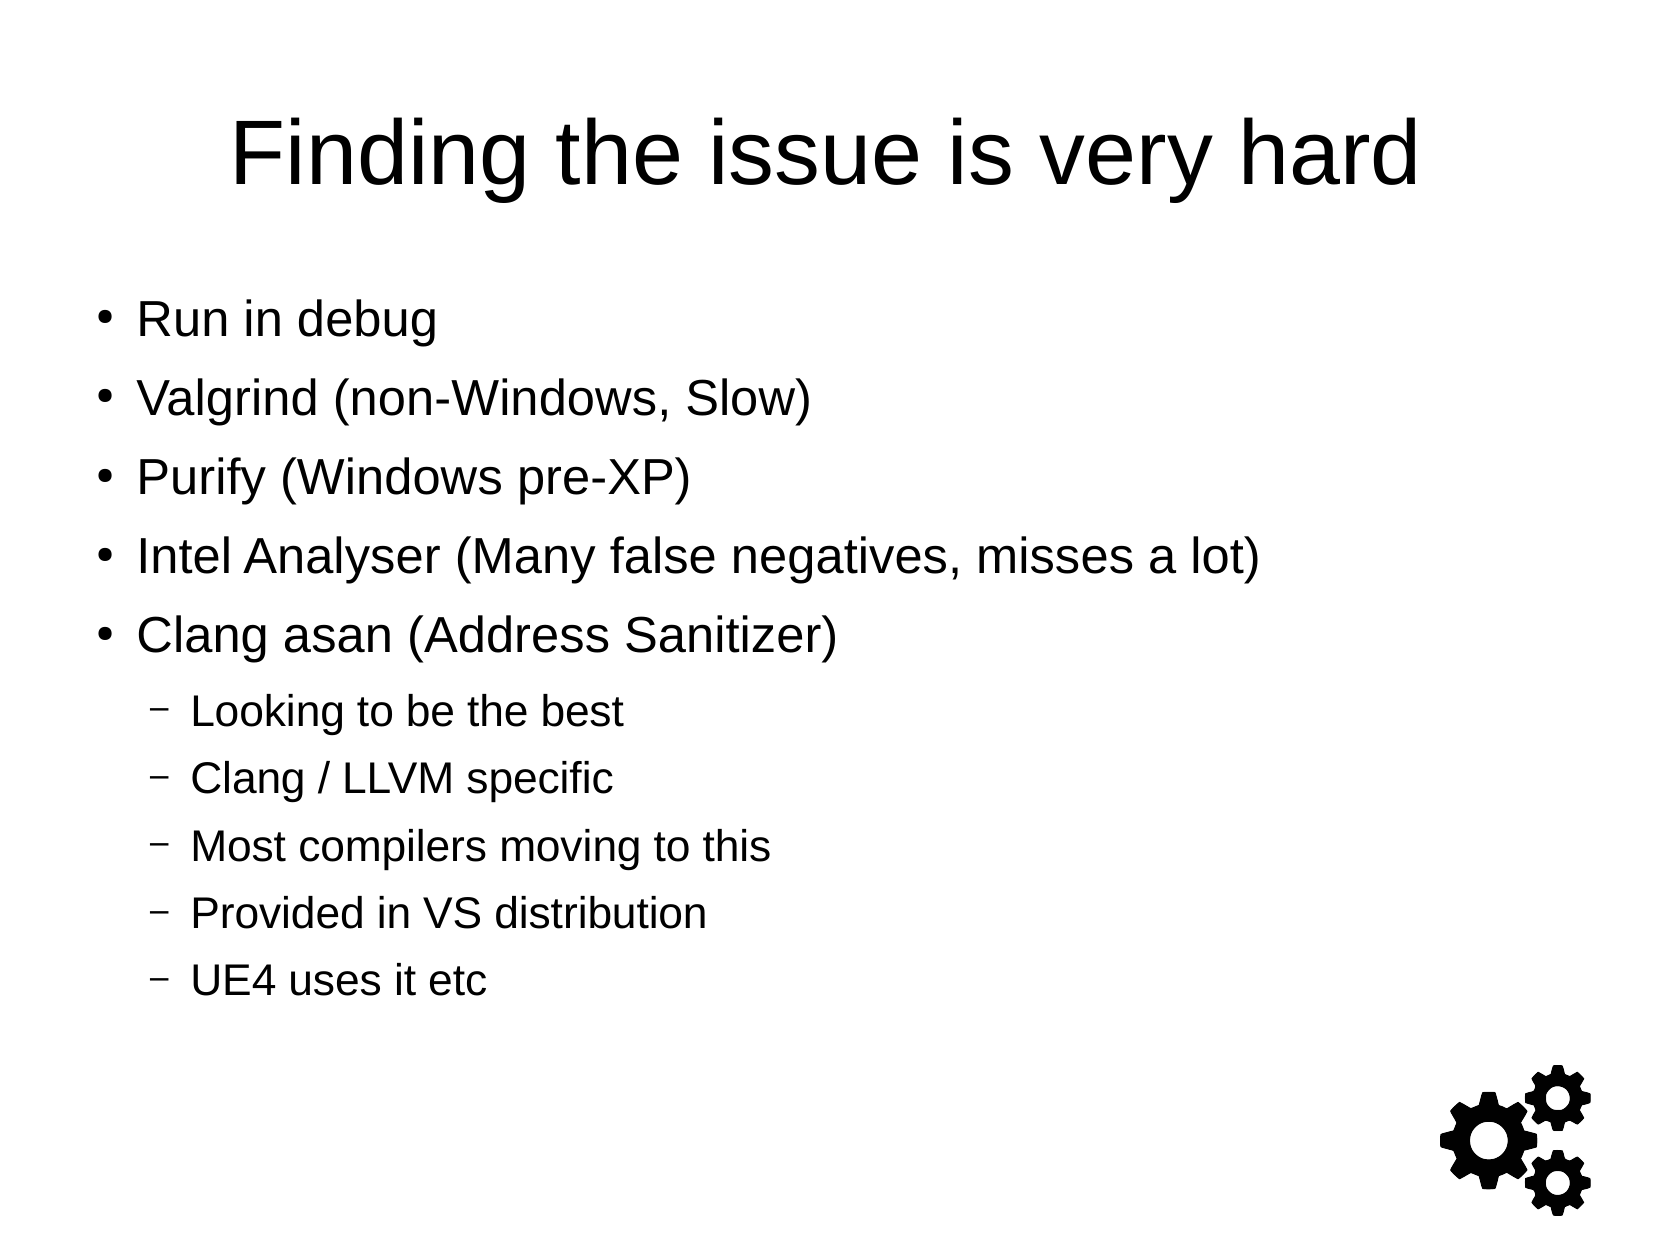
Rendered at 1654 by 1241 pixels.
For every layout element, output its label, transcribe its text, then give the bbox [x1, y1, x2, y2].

list Run in debug Valgrind (non-Windows, Slow) Purify (Windows pre-XP) Intel Analyser (Many false negatives, misses a lot) Clang asan (Address Sanitizer) Looking to be the best Clang / LLVM specific Most compilers moving to this Provided in VS distribution UE4 uses it etc [82, 290, 1571, 1010]
picture [1440, 1065, 1591, 1216]
title Finding the issue is very hard [82, 49, 1571, 257]
